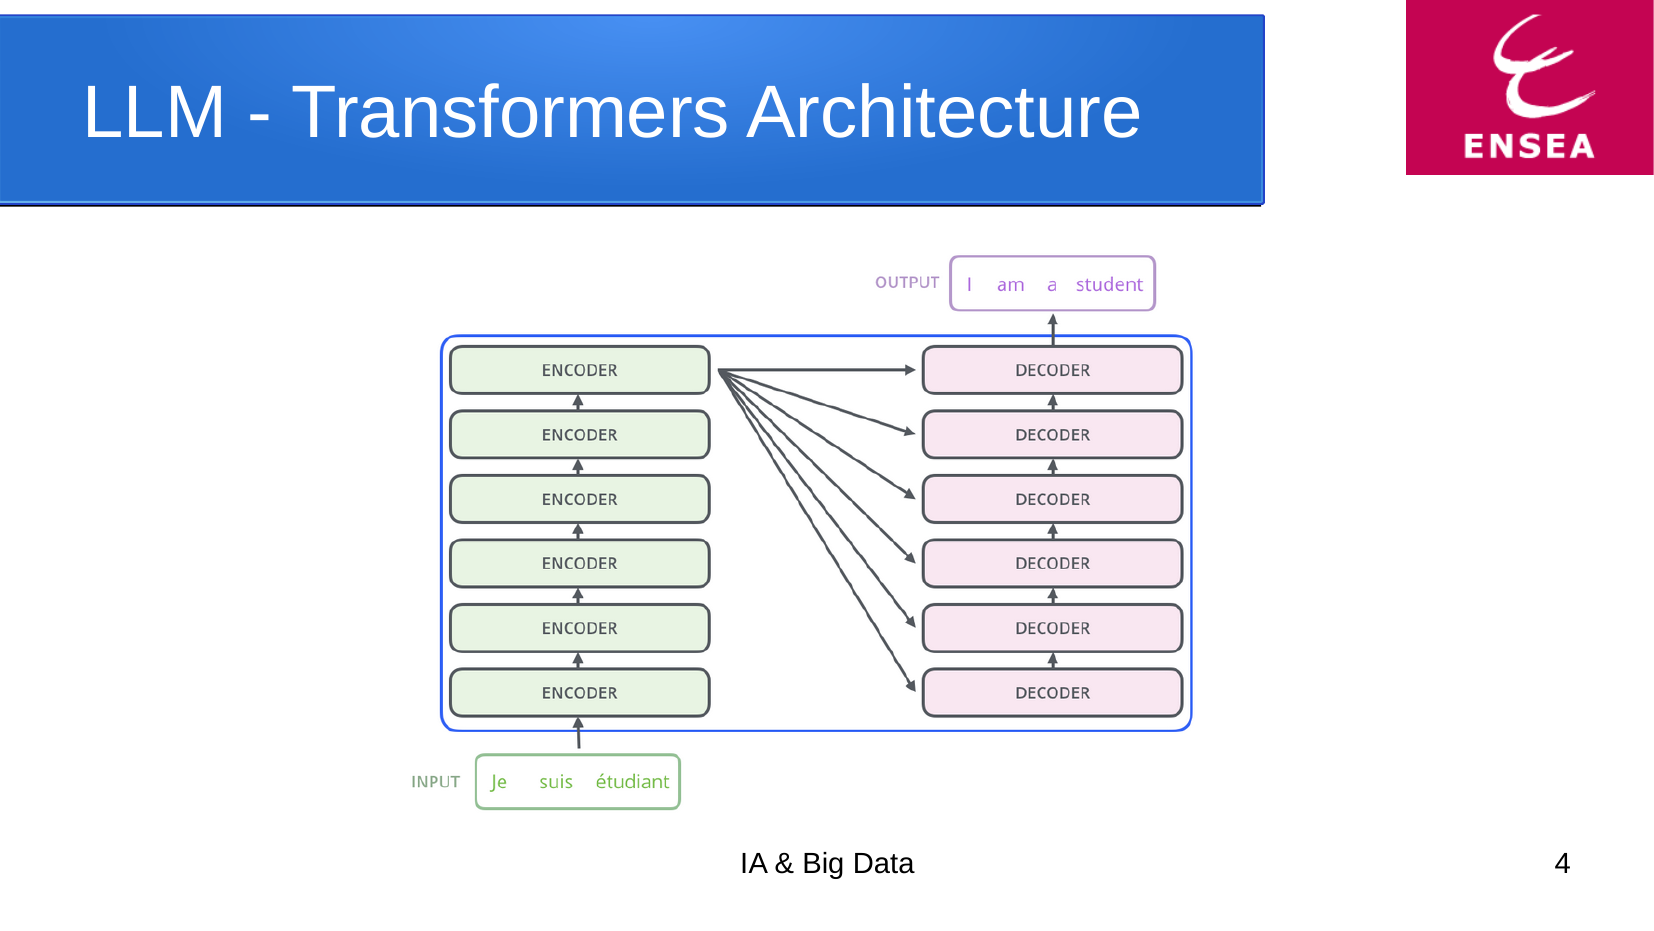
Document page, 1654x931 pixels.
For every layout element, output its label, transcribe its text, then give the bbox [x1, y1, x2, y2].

picture [381, 242, 1217, 827]
picture [1406, 0, 1654, 175]
title LLM - Transformers Architecture [82, 35, 1235, 189]
